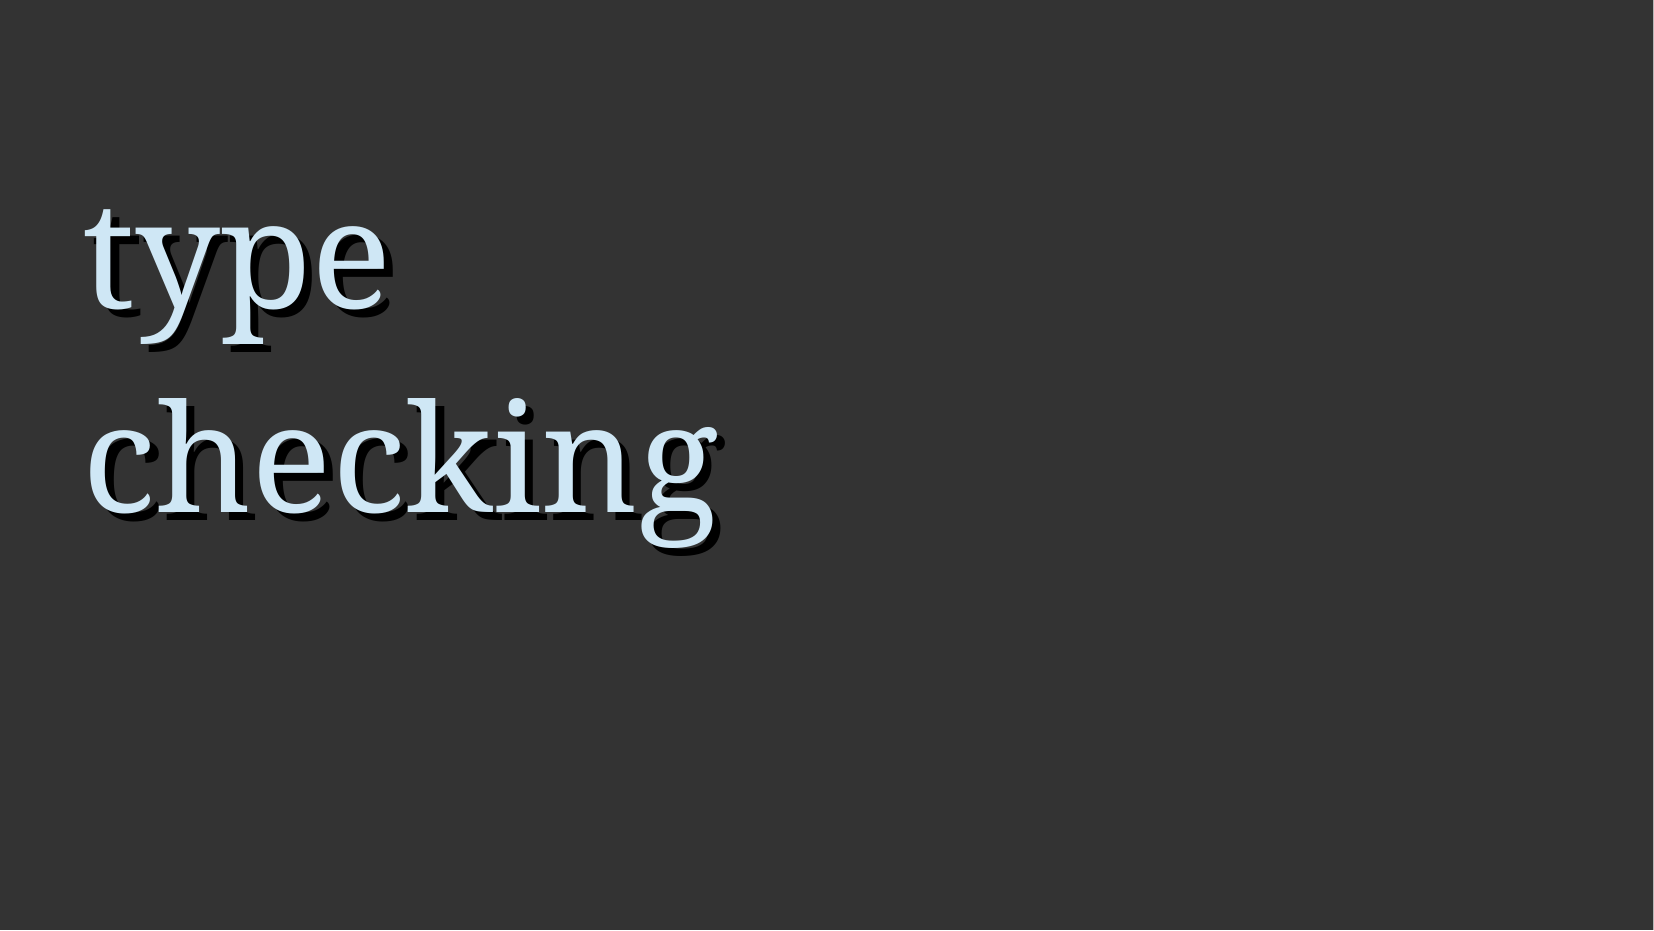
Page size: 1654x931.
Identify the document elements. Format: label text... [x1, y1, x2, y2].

title type checking [82, 147, 1571, 838]
